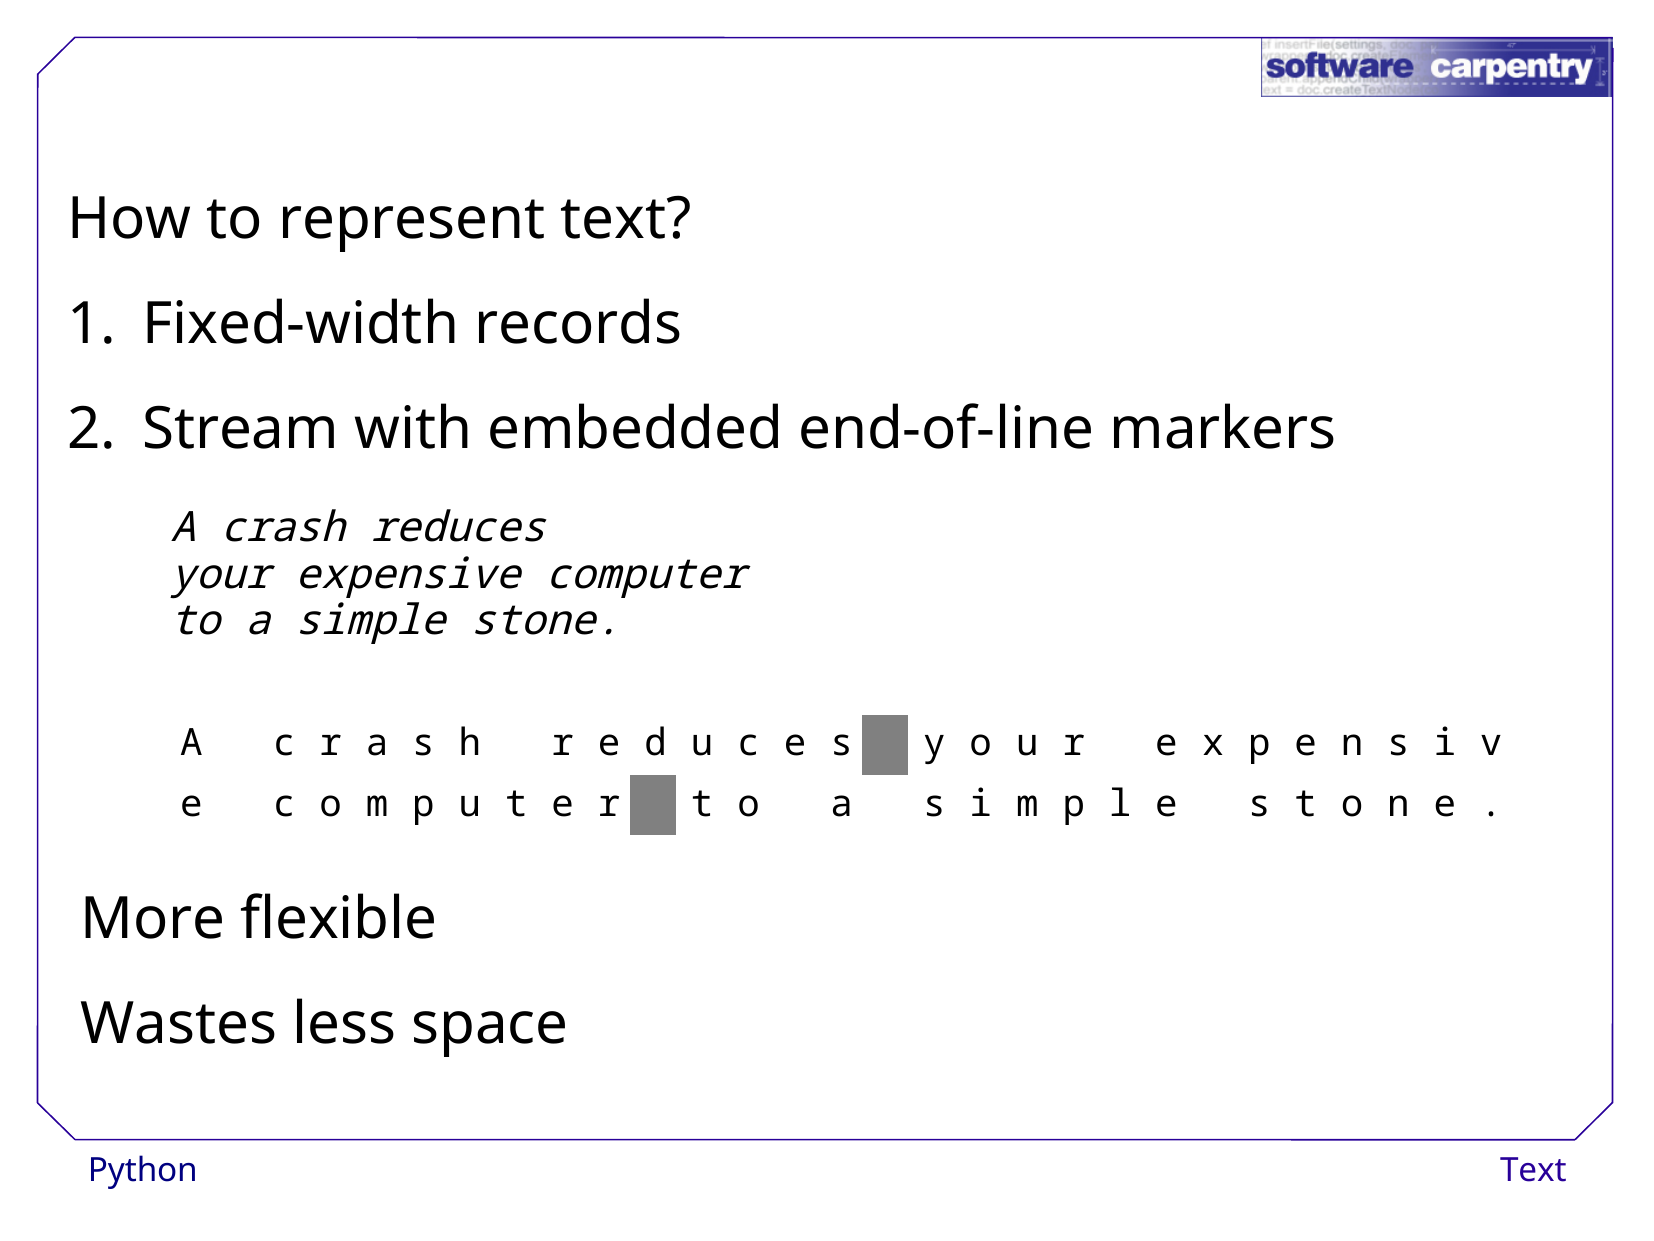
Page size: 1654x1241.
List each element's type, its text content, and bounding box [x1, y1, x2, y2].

table_header s [1372, 715, 1419, 775]
table_header e [769, 715, 816, 775]
table_cell c [258, 775, 305, 835]
table_header A [165, 715, 212, 775]
table_cell i [955, 775, 1001, 835]
table_header s [816, 715, 862, 775]
text_box A crash reduces your expensive computer to a simple stone. [155, 497, 676, 658]
table_header x [1187, 715, 1233, 775]
table_header n [1326, 715, 1372, 775]
table_header [862, 715, 908, 775]
table_header p [1233, 715, 1280, 775]
table_cell o [723, 775, 769, 835]
table_cell u [444, 775, 490, 835]
text_box More flexible Wastes less space [65, 837, 734, 1064]
table_cell [862, 775, 908, 835]
table_cell e [1419, 775, 1465, 835]
table_cell e [537, 775, 583, 835]
table_cell . [1465, 775, 1511, 835]
table_header e [1140, 715, 1187, 775]
table_header u [1001, 715, 1048, 775]
table_cell t [1280, 775, 1326, 835]
table_header o [955, 715, 1001, 775]
table_cell o [305, 775, 351, 835]
table_header c [258, 715, 305, 775]
table_header [490, 715, 537, 775]
table_header y [908, 715, 955, 775]
table_cell t [490, 775, 537, 835]
table_header r [1048, 715, 1094, 775]
table_cell o [1326, 775, 1372, 835]
table_header r [537, 715, 583, 775]
table_cell p [397, 775, 444, 835]
table_header [212, 715, 258, 775]
table_cell [630, 775, 676, 835]
table_header i [1419, 715, 1465, 775]
table_cell [769, 775, 816, 835]
table_cell e [165, 775, 212, 835]
table_cell a [816, 775, 862, 835]
table_cell [212, 775, 258, 835]
text_box How to represent text? Fixed-width records 2. Stream with embedded end-of-line markers [52, 138, 1502, 469]
table_cell m [1001, 775, 1048, 835]
table_cell l [1094, 775, 1140, 835]
table_header v [1465, 715, 1511, 775]
table_header e [1280, 715, 1326, 775]
table_header d [630, 715, 676, 775]
table_header r [305, 715, 351, 775]
table_header [1094, 715, 1140, 775]
table_cell s [908, 775, 955, 835]
table_header s [397, 715, 444, 775]
table_header h [444, 715, 490, 775]
table_header c [723, 715, 769, 775]
table_header u [676, 715, 723, 775]
table_cell [1187, 775, 1233, 835]
table_cell m [351, 775, 397, 835]
table_cell s [1233, 775, 1280, 835]
table_header e [583, 715, 630, 775]
table_cell t [676, 775, 723, 835]
table_header a [351, 715, 397, 775]
table_cell n [1372, 775, 1419, 835]
table_cell e [1140, 775, 1187, 835]
table_cell p [1048, 775, 1094, 835]
picture [1261, 39, 1613, 97]
table_cell r [583, 775, 630, 835]
